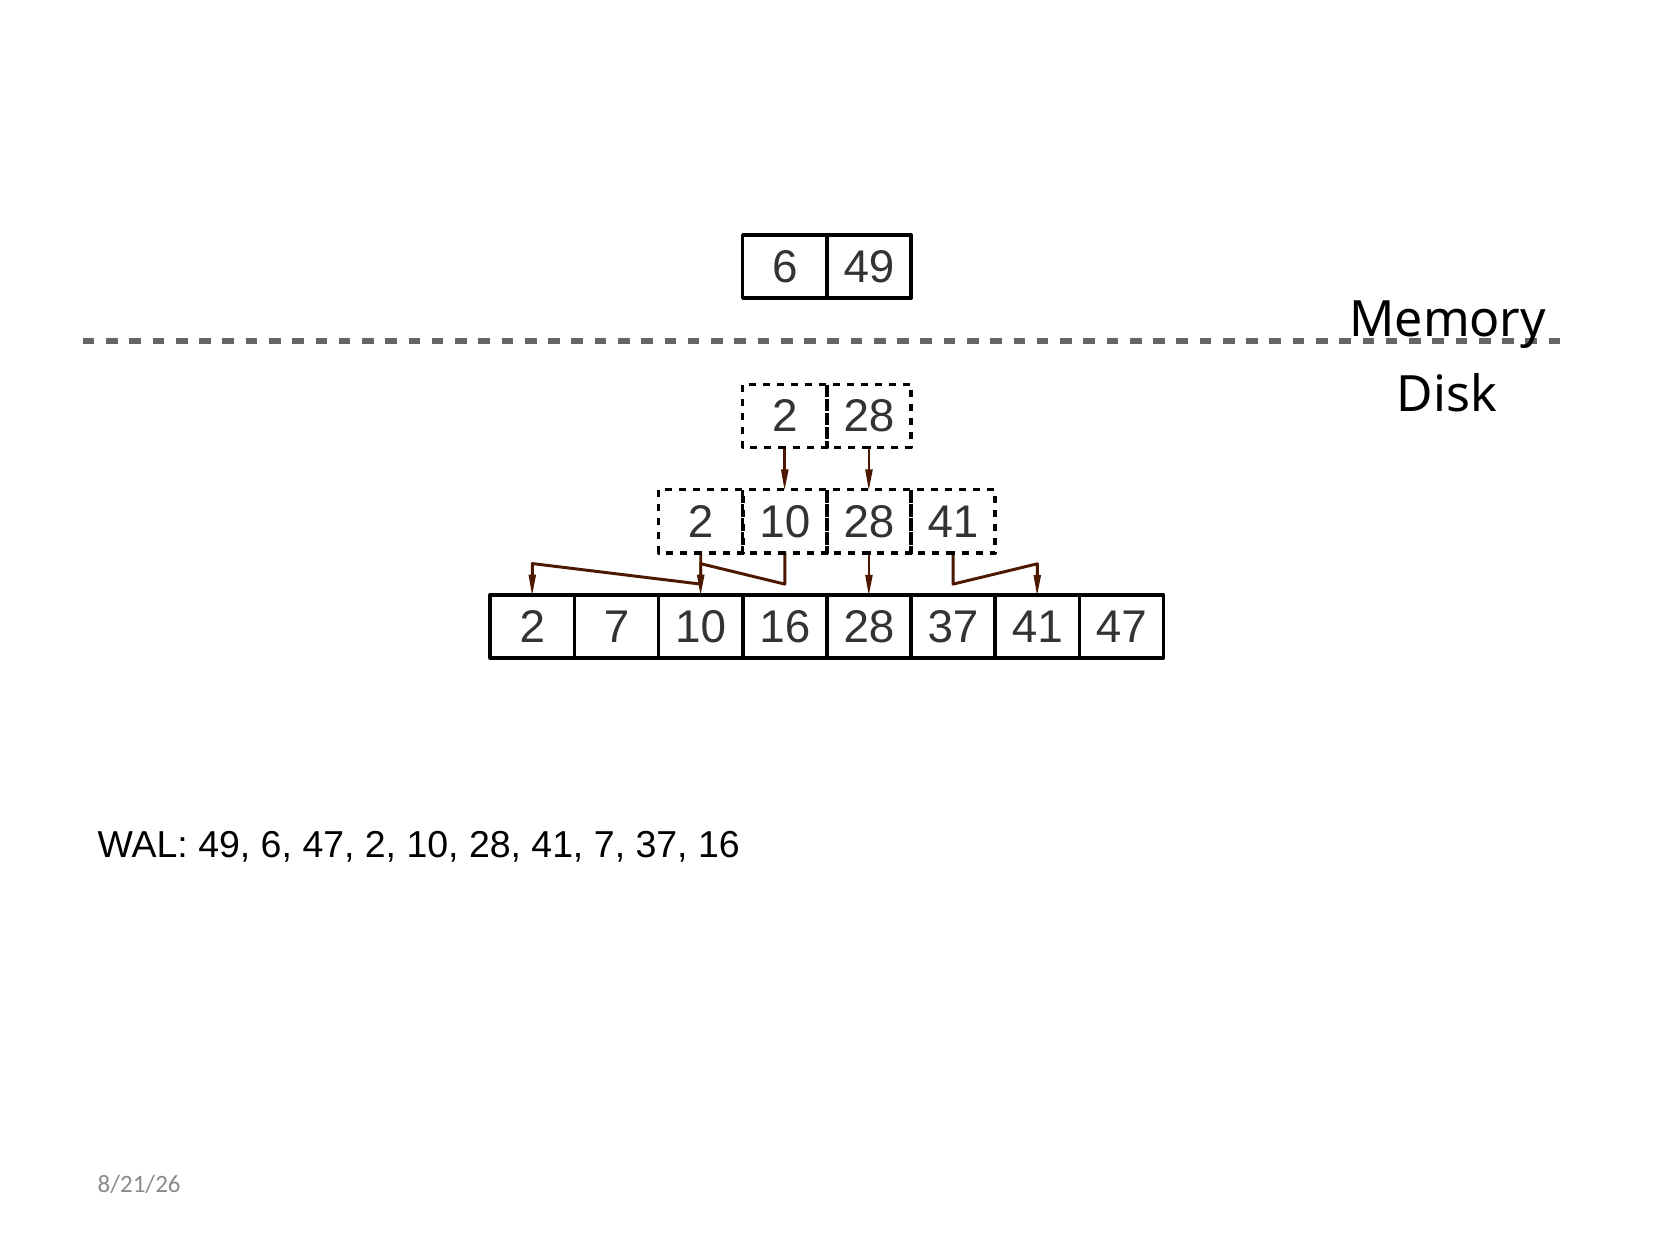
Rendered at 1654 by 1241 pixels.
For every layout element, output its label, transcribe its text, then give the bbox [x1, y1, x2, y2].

text_box 6 [742, 234, 826, 298]
text_box 28 [826, 384, 912, 448]
text_box 10 [658, 594, 743, 659]
text_box 28 [826, 595, 910, 659]
text_box 2 [490, 594, 574, 658]
text_box 2 [742, 384, 826, 448]
text_box 16 [742, 594, 827, 658]
text_box 41 [995, 595, 1079, 659]
text_box Disk [1381, 350, 1534, 452]
text_box 7 [574, 594, 658, 658]
text_box Memory [1334, 275, 1590, 377]
text_box 41 [910, 489, 996, 553]
text_box WAL: 49, 6, 47, 2, 10, 28, 41, 7, 37, 16 [82, 815, 1501, 892]
text_box 10 [742, 489, 826, 553]
text_box 49 [826, 234, 912, 298]
text_box 28 [826, 489, 910, 553]
text_box 47 [1079, 595, 1164, 659]
text_box 2 [658, 489, 742, 553]
text_box 37 [910, 594, 996, 659]
